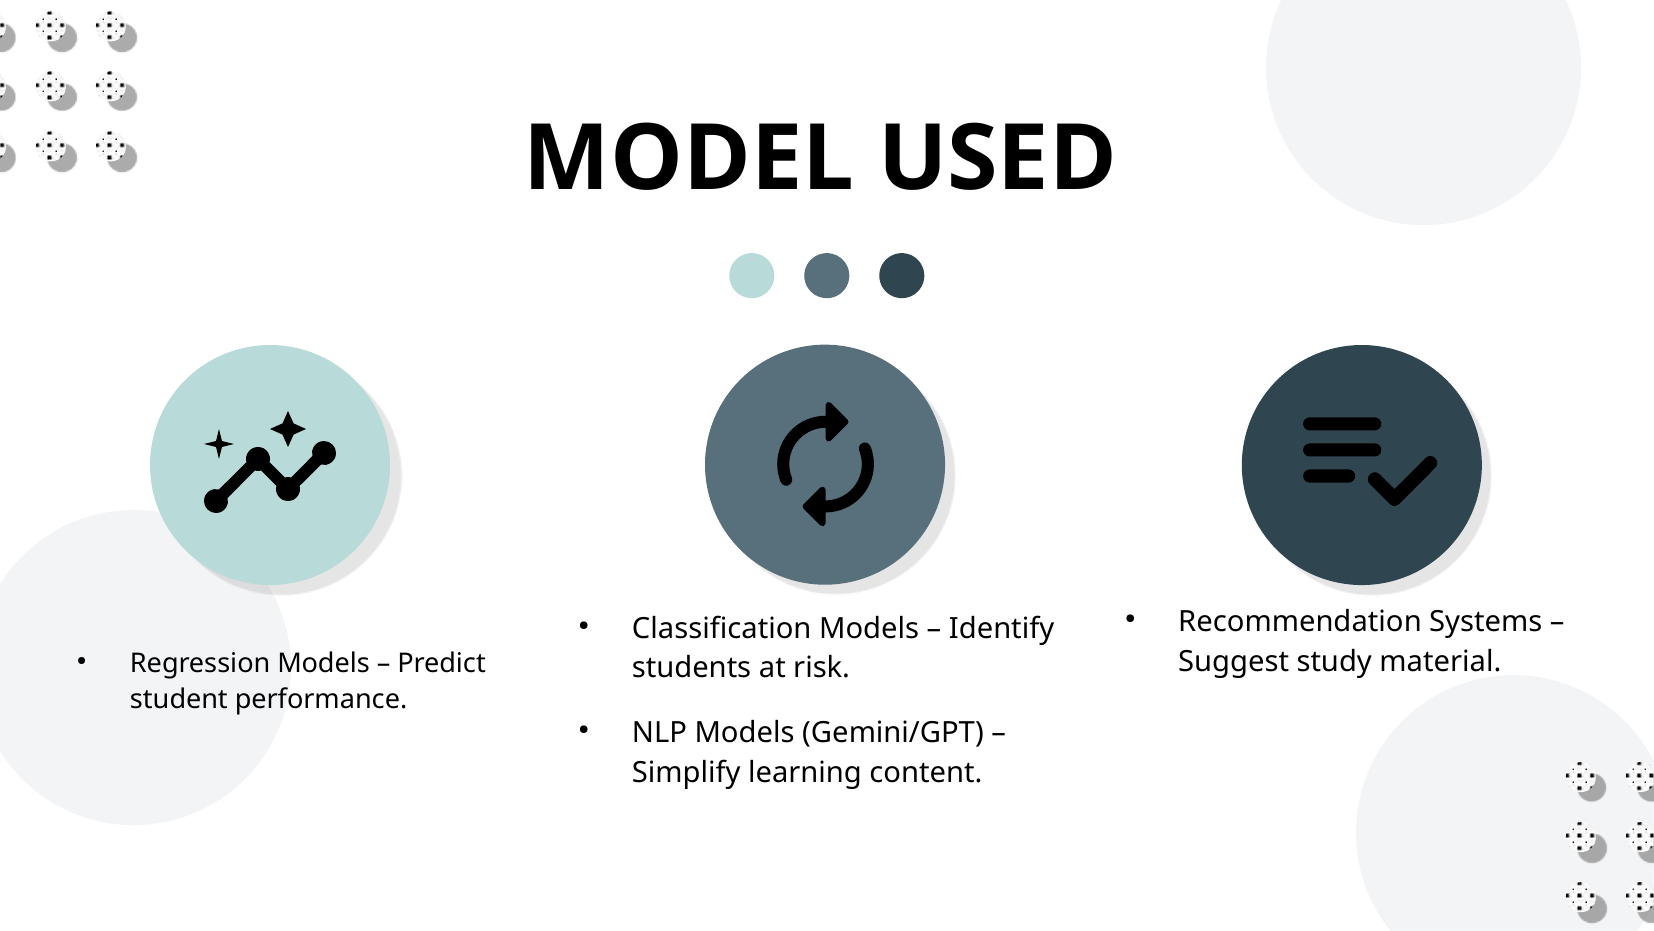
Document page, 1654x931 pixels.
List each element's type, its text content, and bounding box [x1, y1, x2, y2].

picture [0, 14, 6, 39]
picture [0, 134, 7, 159]
list Classification Models – Identify students at risk. NLP Models (Gemini/GPT) – Simplify learning content. [578, 606, 1063, 931]
picture [750, 388, 902, 540]
picture [35, 71, 66, 102]
text_box [804, 253, 850, 299]
picture [0, 74, 6, 99]
picture [35, 11, 66, 42]
picture [1625, 882, 1654, 913]
list Recommendation Systems – Suggest study material. [1125, 600, 1610, 931]
title MODEL USED [76, 76, 1565, 233]
picture [95, 11, 126, 42]
text_box [150, 345, 391, 584]
text_box [879, 253, 925, 299]
picture [1625, 762, 1654, 793]
text_box [1241, 345, 1482, 586]
picture [100, 71, 122, 76]
picture [1286, 375, 1450, 538]
picture [35, 131, 67, 162]
list Regression Models – Predict student performance. [76, 584, 562, 916]
text_box [729, 253, 775, 299]
picture [1625, 822, 1654, 853]
picture [195, 390, 346, 541]
text_box [705, 344, 946, 585]
